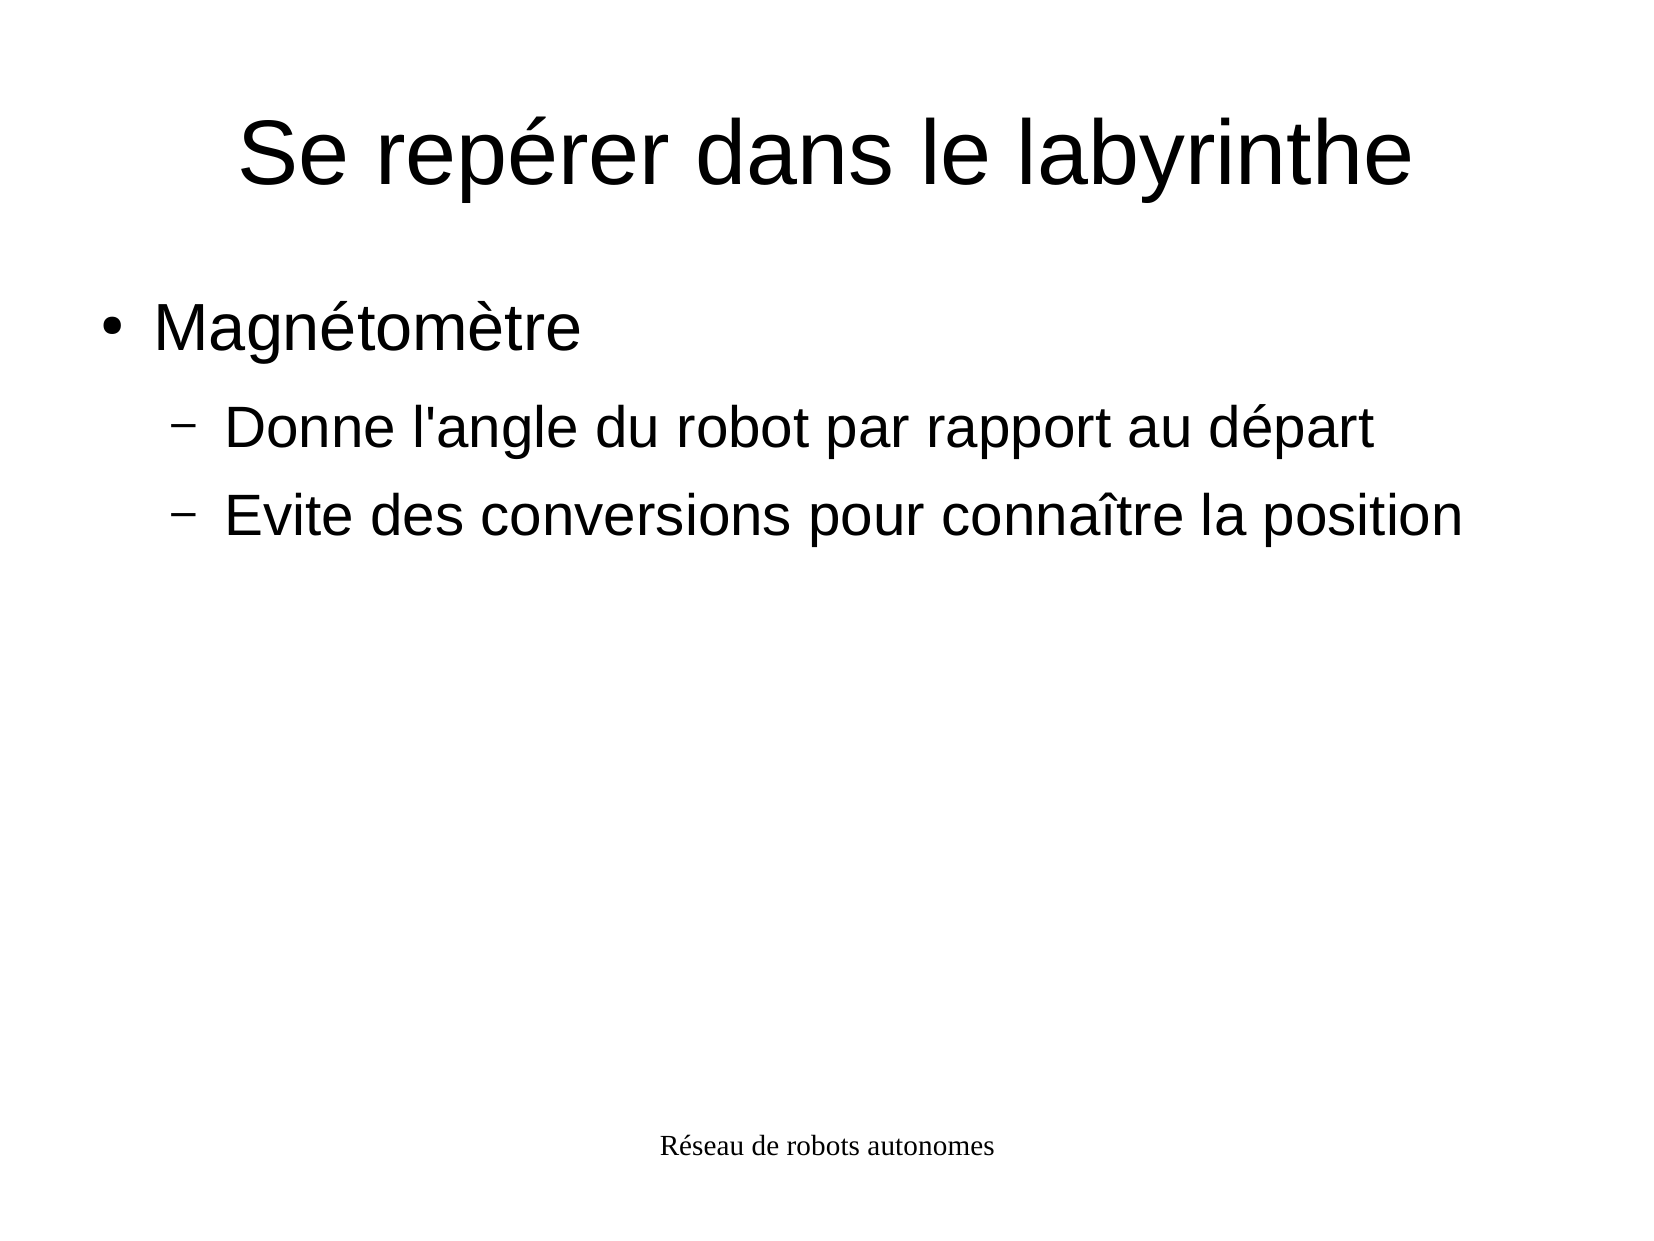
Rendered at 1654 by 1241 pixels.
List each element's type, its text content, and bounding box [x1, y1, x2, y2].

title Se repérer dans le labyrinthe [82, 49, 1571, 257]
list Magnétomètre Donne l'angle du robot par rapport au départ Evite des conversions pour connaître la position [82, 290, 1538, 1010]
